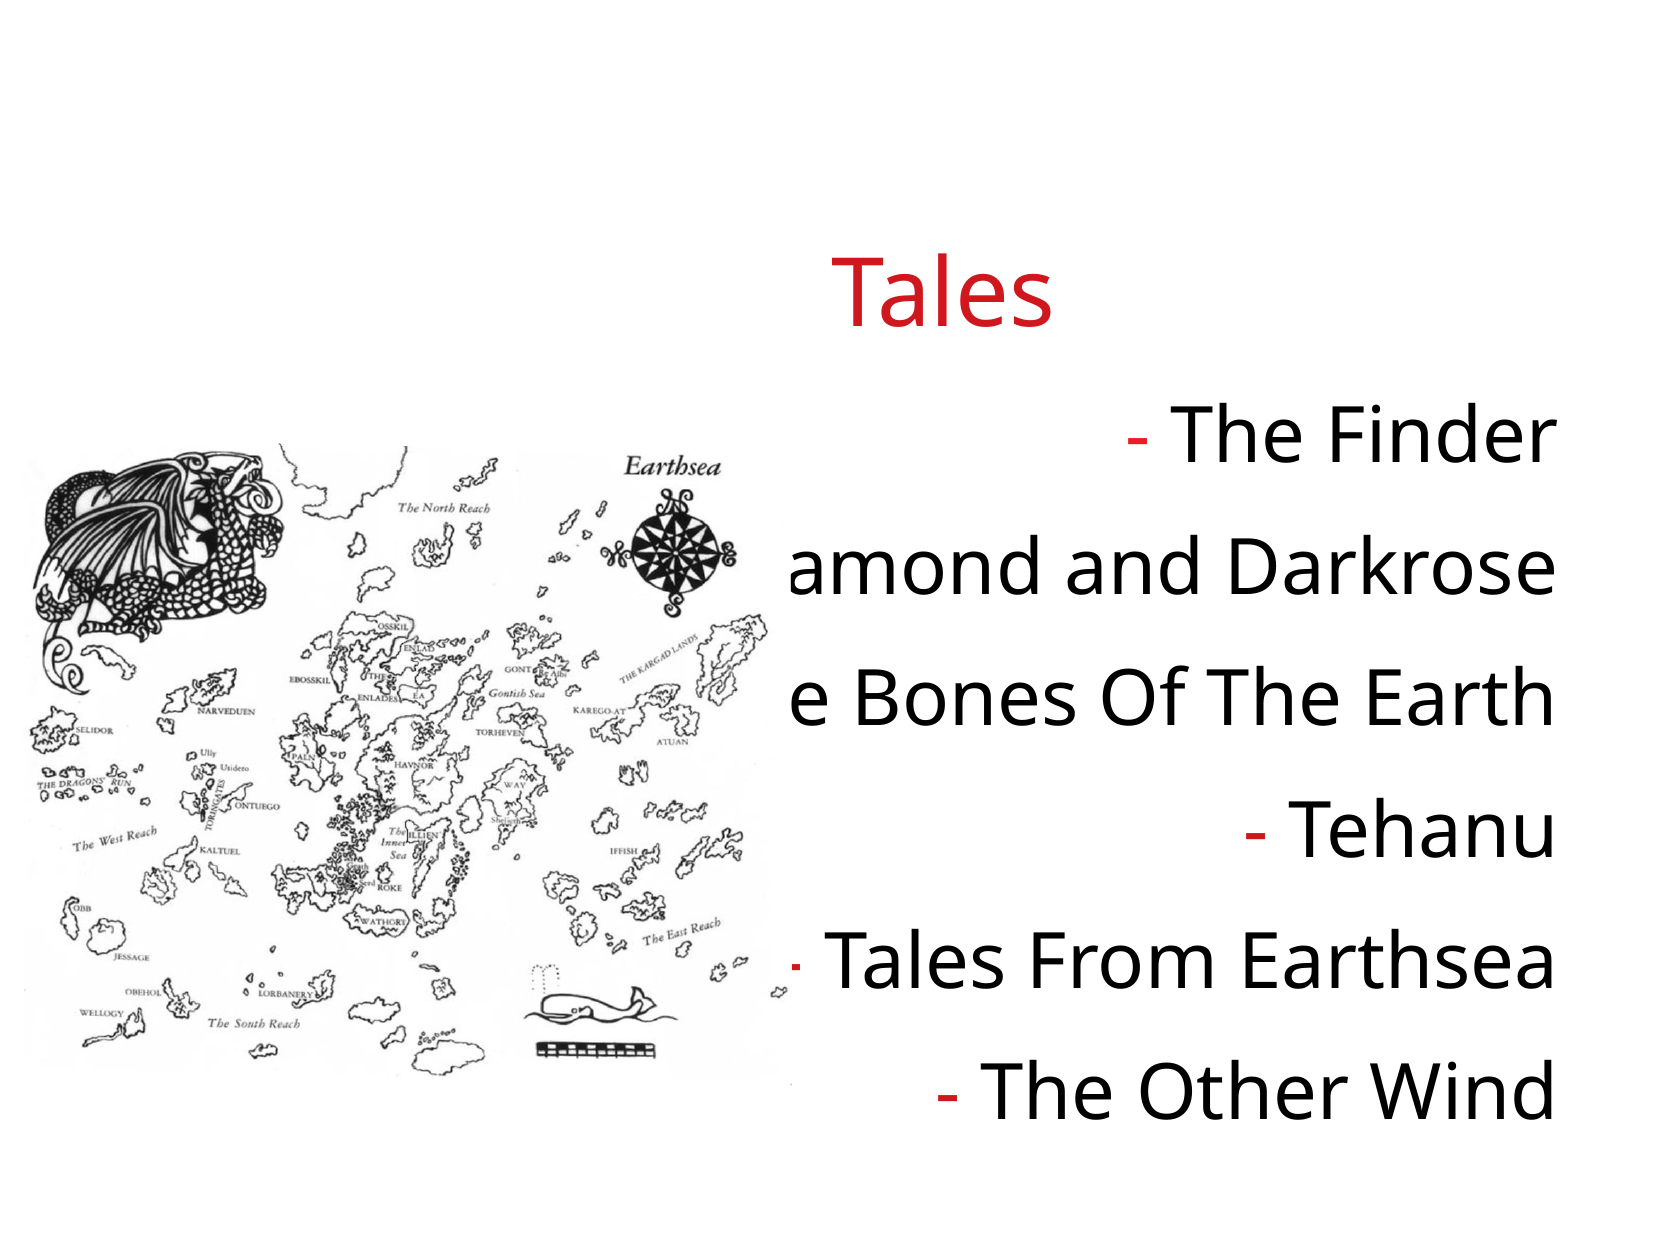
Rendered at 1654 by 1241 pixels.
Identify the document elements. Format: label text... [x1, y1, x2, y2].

picture [21, 437, 792, 1086]
list Tales - The Finder - Diamond and Darkrose - The Bones Of The Earth - Tehanu - Tales From Earthsea - The Other Wind [82, 224, 1560, 1146]
